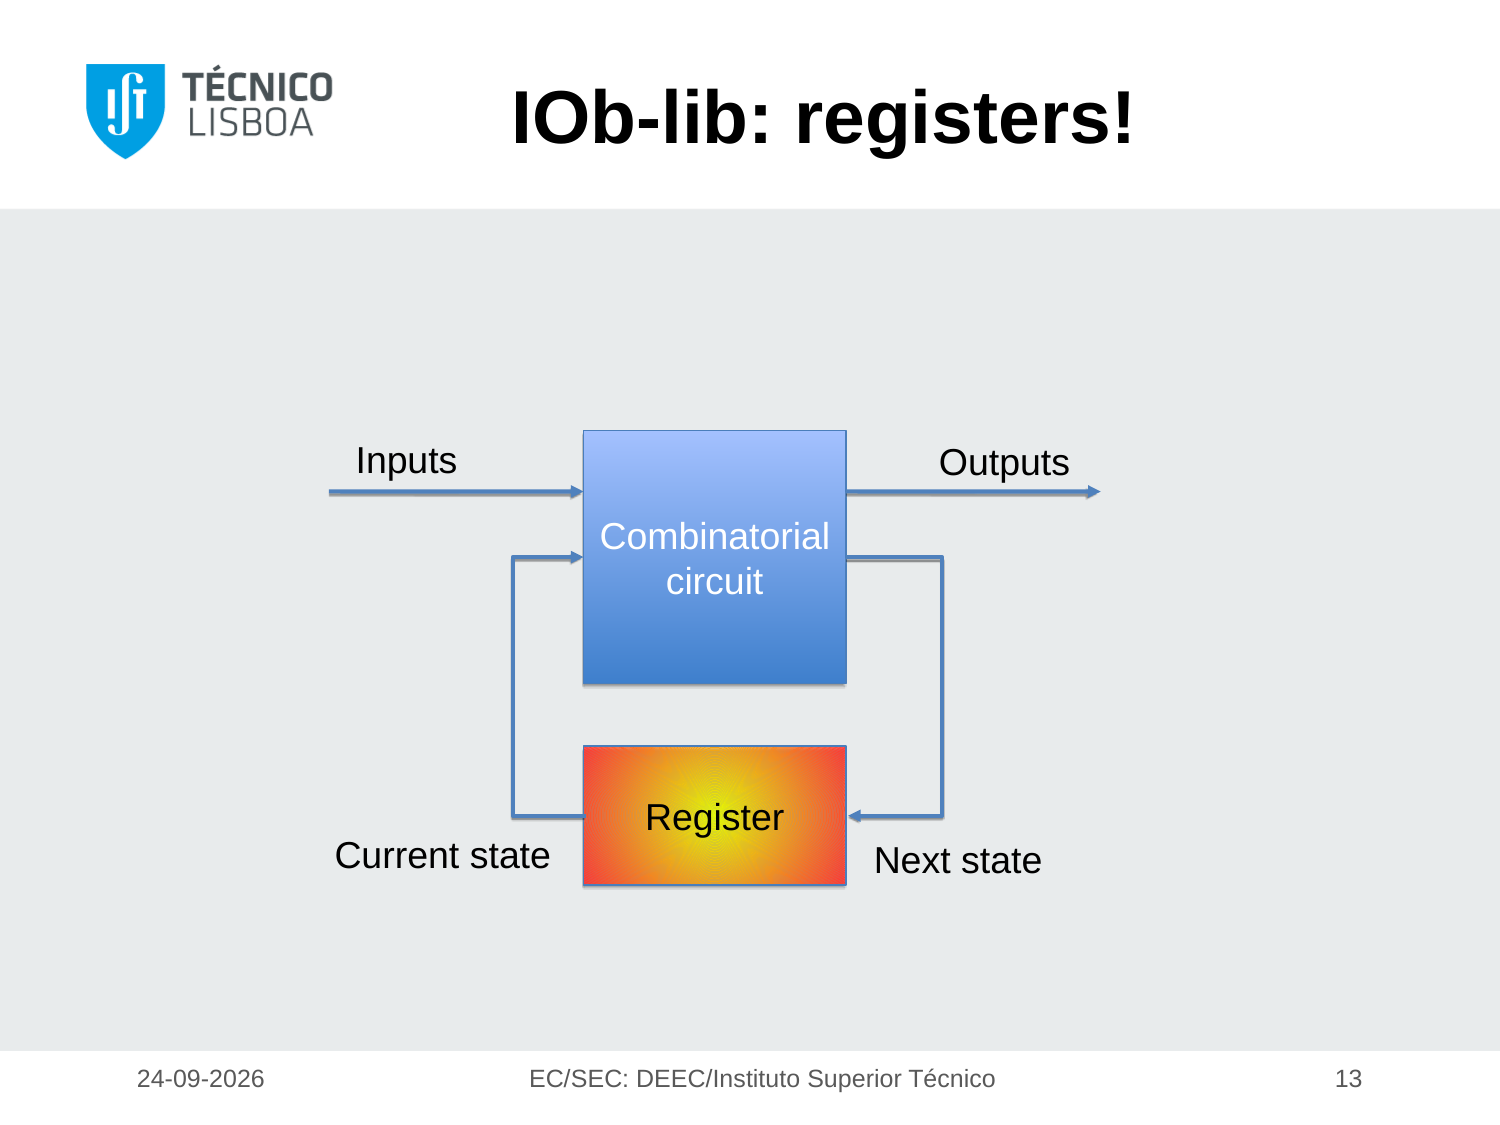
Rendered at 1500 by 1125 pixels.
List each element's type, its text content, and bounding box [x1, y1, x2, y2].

title IOb-lib: registers! [461, 86, 1500, 230]
slide_number <number> [1077, 1052, 1378, 1103]
text_box Combinatorial circuit [583, 430, 846, 684]
footer EC/SEC: DEEC/Instituto Superior Técnico [512, 1052, 1021, 1103]
text_box Outputs [924, 430, 1086, 491]
text_box Register [583, 746, 846, 886]
text_box Current state [319, 823, 566, 884]
slide_number 04-01-2023 [121, 1052, 425, 1103]
picture [0, 0, 1500, 1125]
text_box Inputs [340, 428, 473, 488]
text_box Next state [859, 828, 1058, 889]
